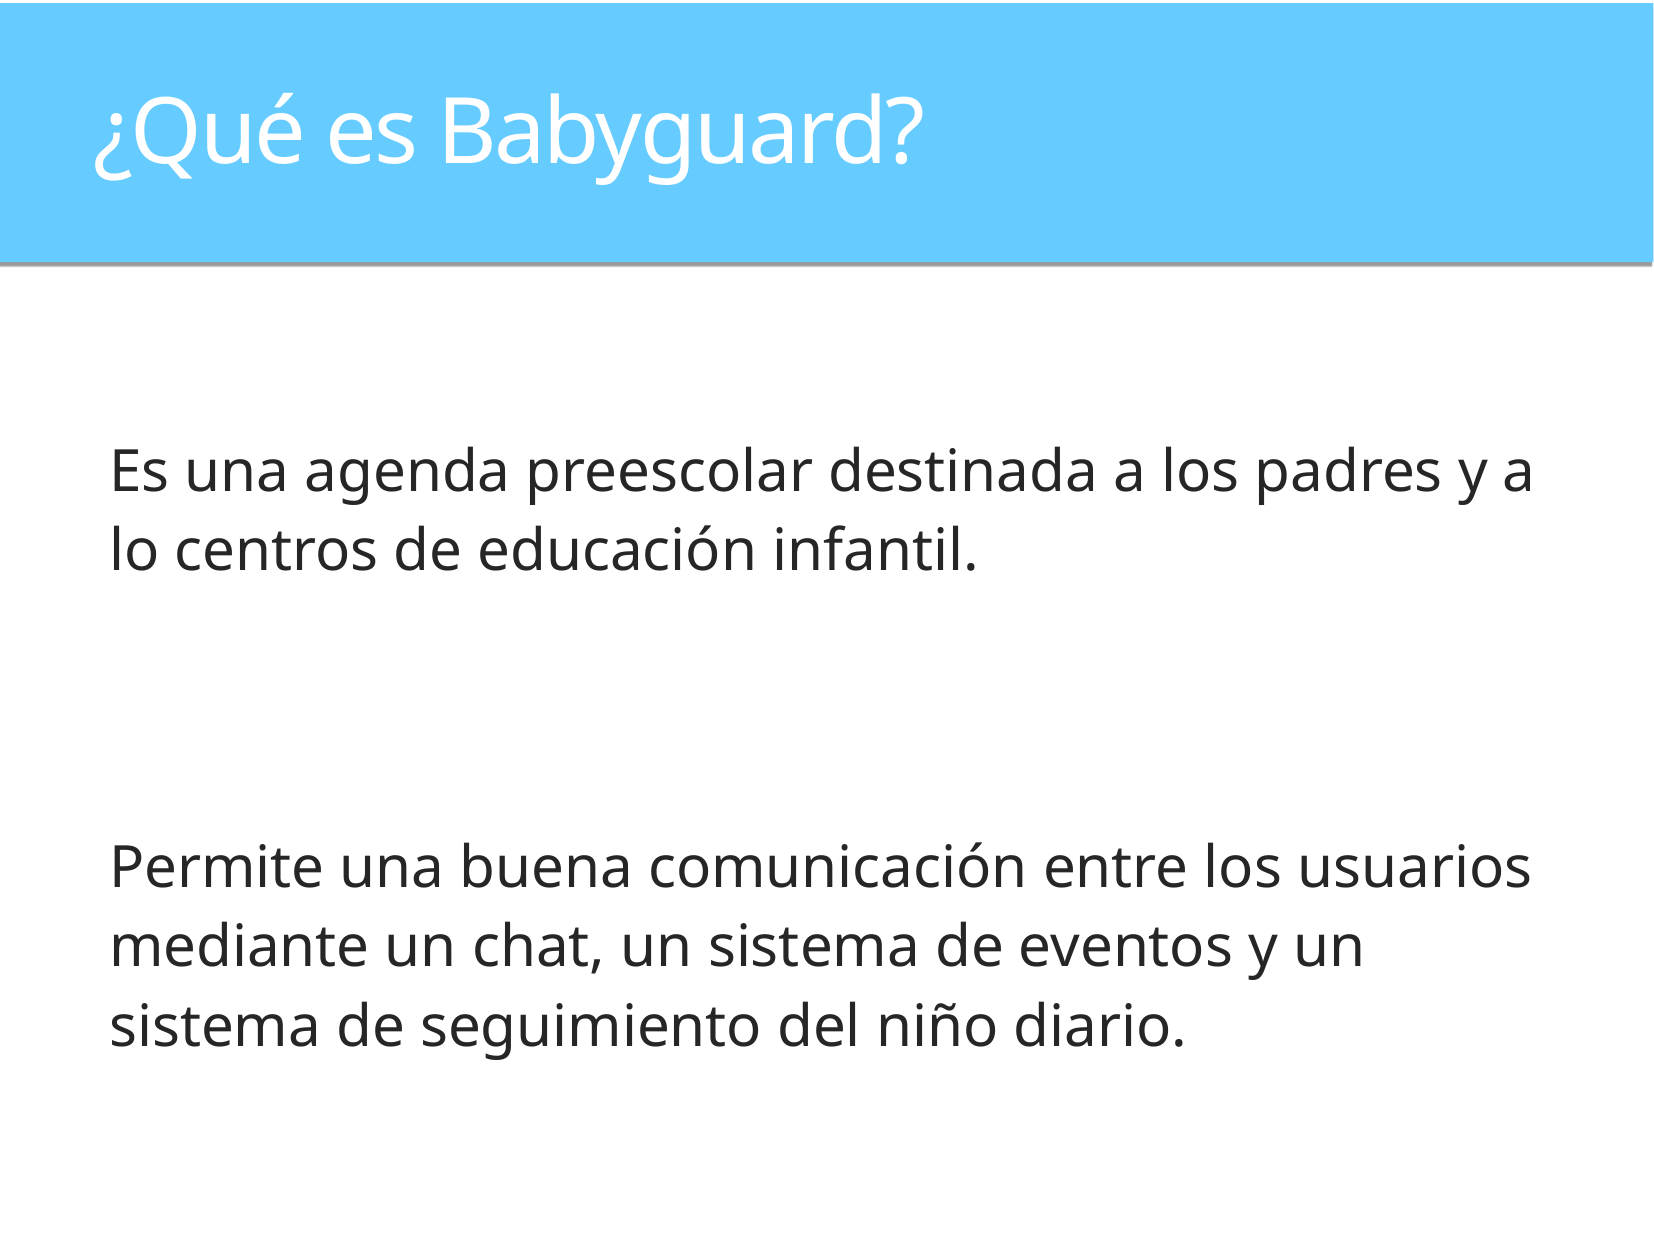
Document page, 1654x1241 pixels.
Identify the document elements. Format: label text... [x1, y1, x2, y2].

title ¿Qué es Babyguard? [78, 26, 1571, 233]
text_box Es una agenda preescolar destinada a los padres y a lo centros de educación infantil. Permite una buena comunicación entre los usuarios mediante un chat, un sistema de eventos y un sistema de seguimiento del niño diario. [94, 342, 1560, 1035]
text_box [0, 3, 1654, 263]
